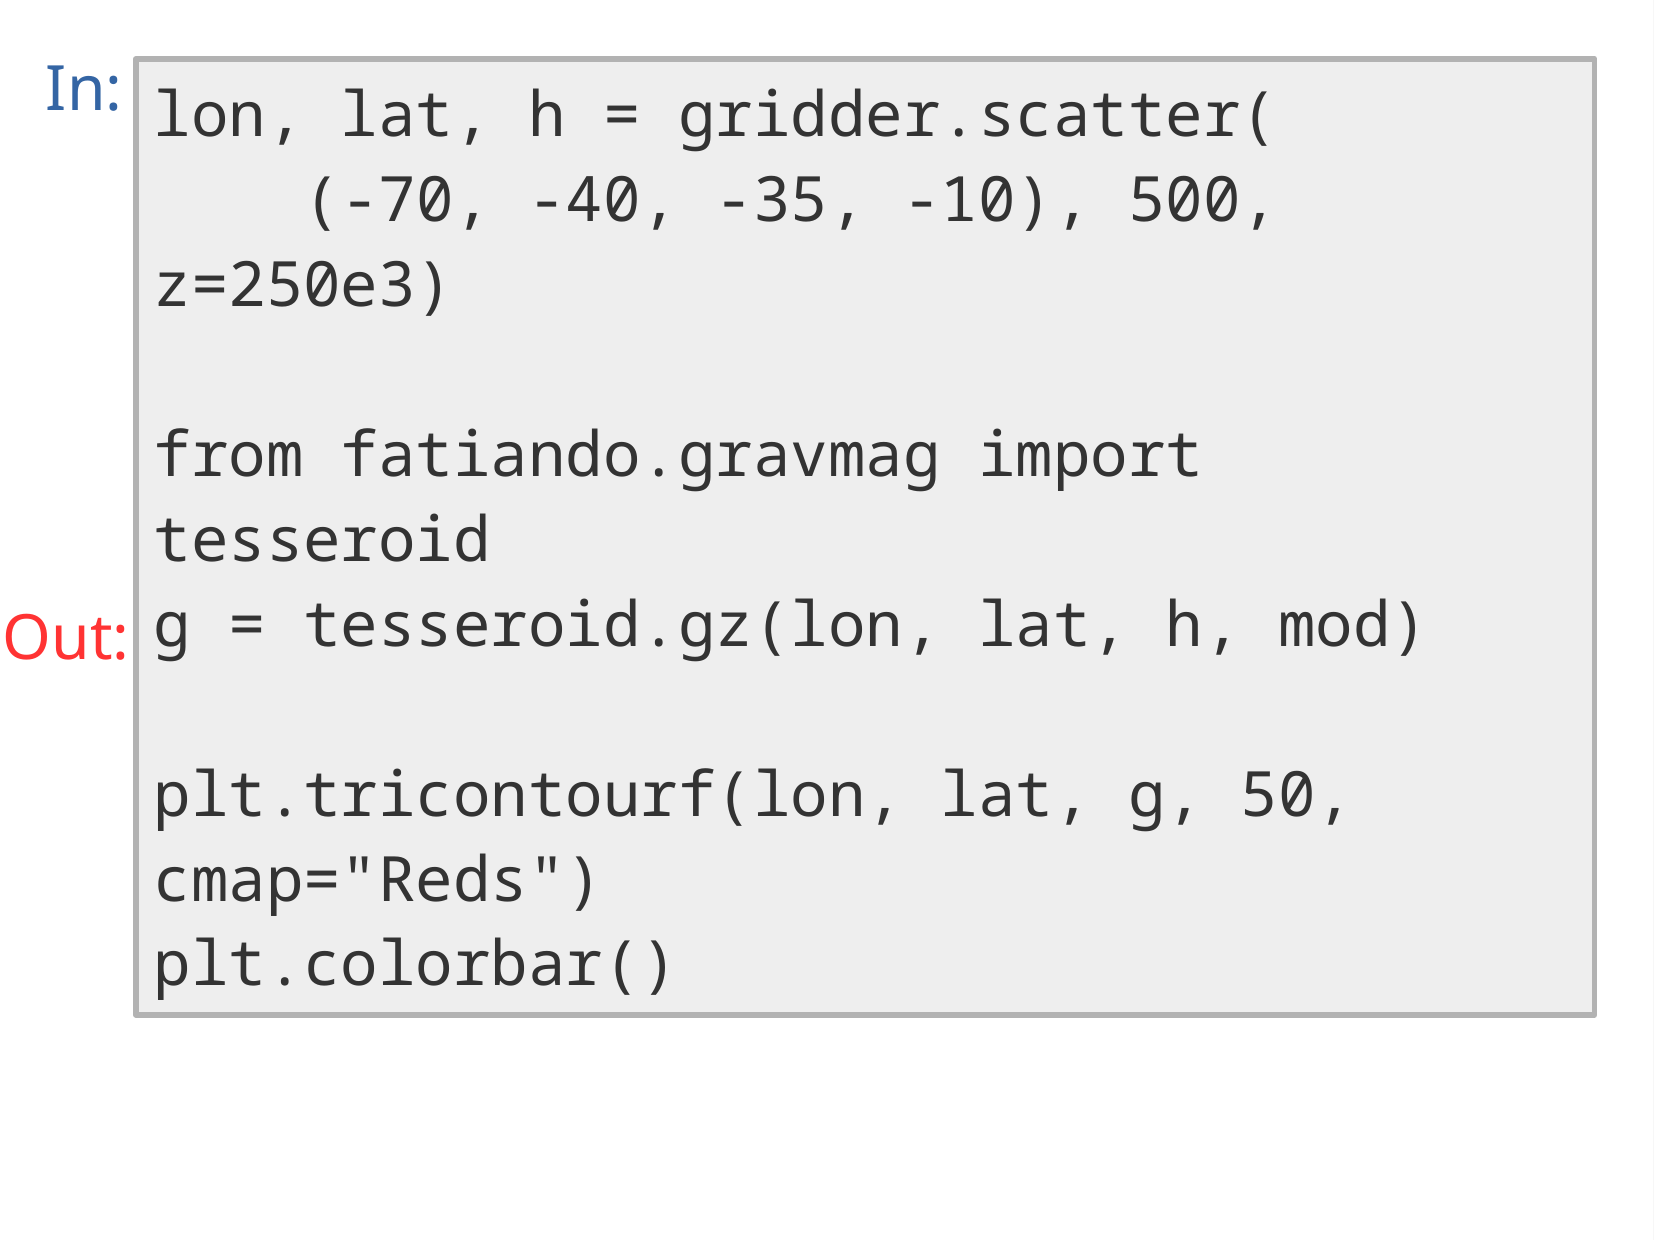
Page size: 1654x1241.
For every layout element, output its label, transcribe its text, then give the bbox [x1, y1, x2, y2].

title In: [23, 8, 178, 163]
title Out: [0, 557, 184, 712]
text_box lon, lat, h = gridder.scatter( (-70, -40, -35, -10), 500, z=250e3) from fatiando.gravmag import tesseroid g = tesseroid.gz(lon, lat, h, mod) plt.tricontourf(lon, lat, g, 50, cmap="Reds") plt.colorbar() [135, 59, 1595, 582]
text_box [0, 0, 1654, 1241]
picture [141, 604, 1042, 1205]
